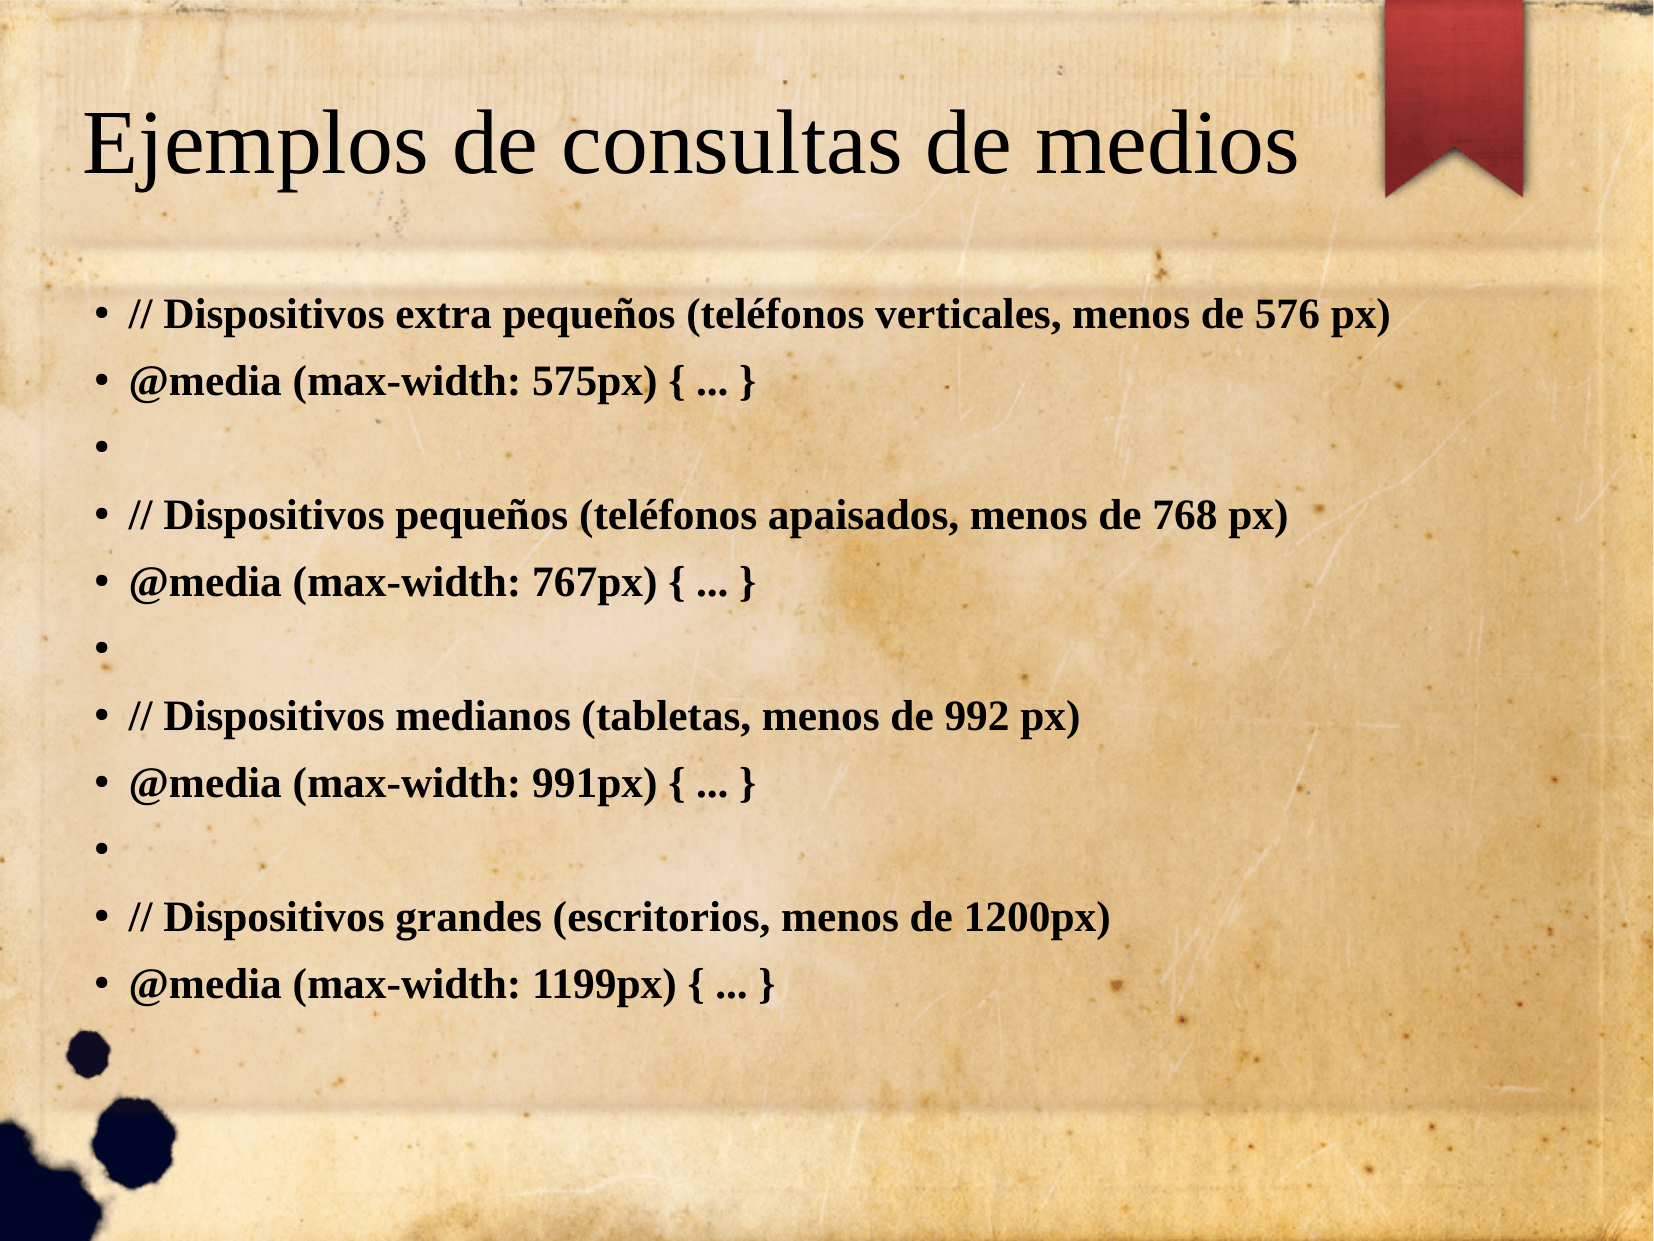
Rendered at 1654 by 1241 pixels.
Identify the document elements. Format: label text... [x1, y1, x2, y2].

title Ejemplos de consultas de medios [82, 49, 1347, 237]
picture [0, 0, 1654, 1241]
list // Dispositivos extra pequeños (teléfonos verticales, menos de 576 px) @media (max-width: 575px) { ... } // Dispositivos pequeños (teléfonos apaisados, menos de 768 px) @media (max-width: 767px) { ... } // Dispositivos medianos (tabletas, menos de 992 px) @media (max-width: 991px) { ... } // Dispositivos grandes (escritorios, menos de 1200px) @media (max-width: 1199px) { ... } [82, 290, 1538, 1010]
